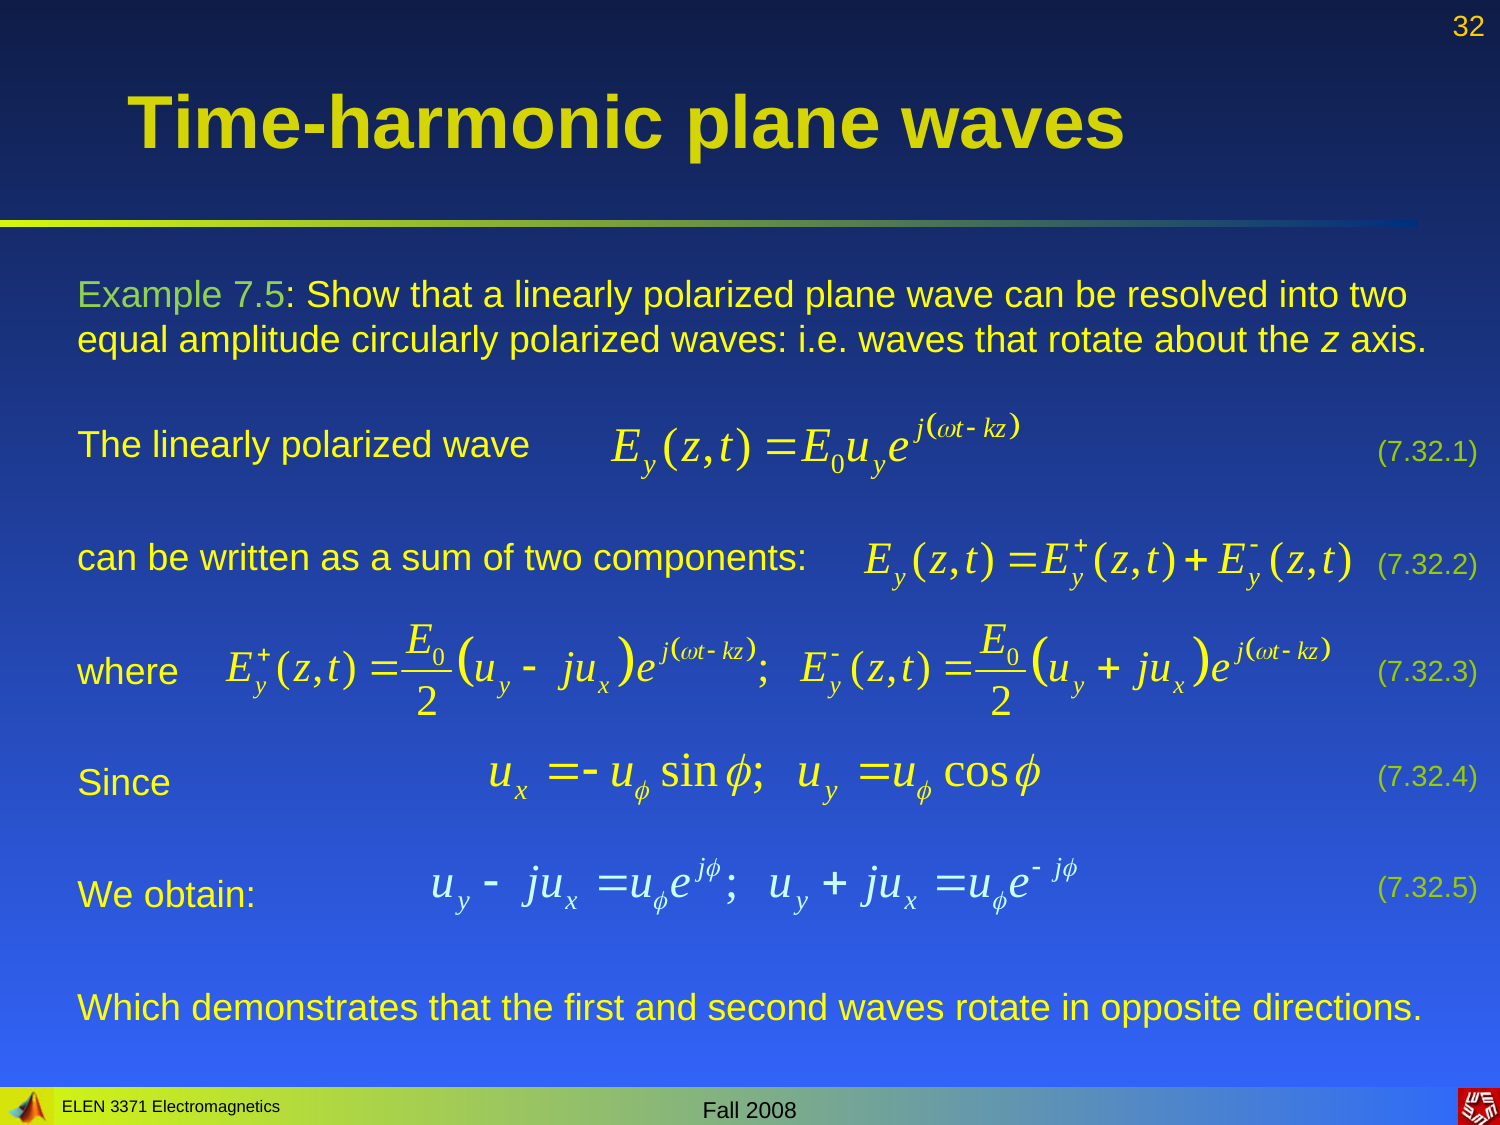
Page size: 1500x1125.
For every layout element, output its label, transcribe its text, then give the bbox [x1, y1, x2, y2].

text_box (7.32.3) [1362, 645, 1500, 696]
chart [856, 525, 1359, 601]
text_box Which demonstrates that the first and second waves rotate in opposite directions. [62, 974, 1463, 1036]
chart [425, 845, 1086, 925]
text_box We obtain: [62, 862, 301, 923]
chart [218, 612, 1338, 726]
text_box Example 7.5: Show that a linearly polarized plane wave can be resolved into two equal amplitude circularly polarized waves: i.e. waves that rotate about the z axis. [62, 262, 1463, 368]
text_box where [62, 639, 250, 700]
text_box (7.32.1) [1362, 424, 1500, 476]
text_box The linearly polarized wave [62, 412, 602, 473]
chart [482, 737, 1051, 816]
text_box (7.32.5) [1362, 860, 1500, 912]
chart [602, 404, 1026, 490]
title Time-harmonic plane waves [112, 37, 1388, 201]
text_box (7.32.4) [1362, 749, 1500, 801]
picture [1458, 1088, 1500, 1125]
picture [0, 1087, 54, 1125]
text_box (7.32.2) [1362, 537, 1500, 588]
text_box Since [62, 749, 313, 811]
text_box can be written as a sum of two components: [62, 524, 876, 586]
